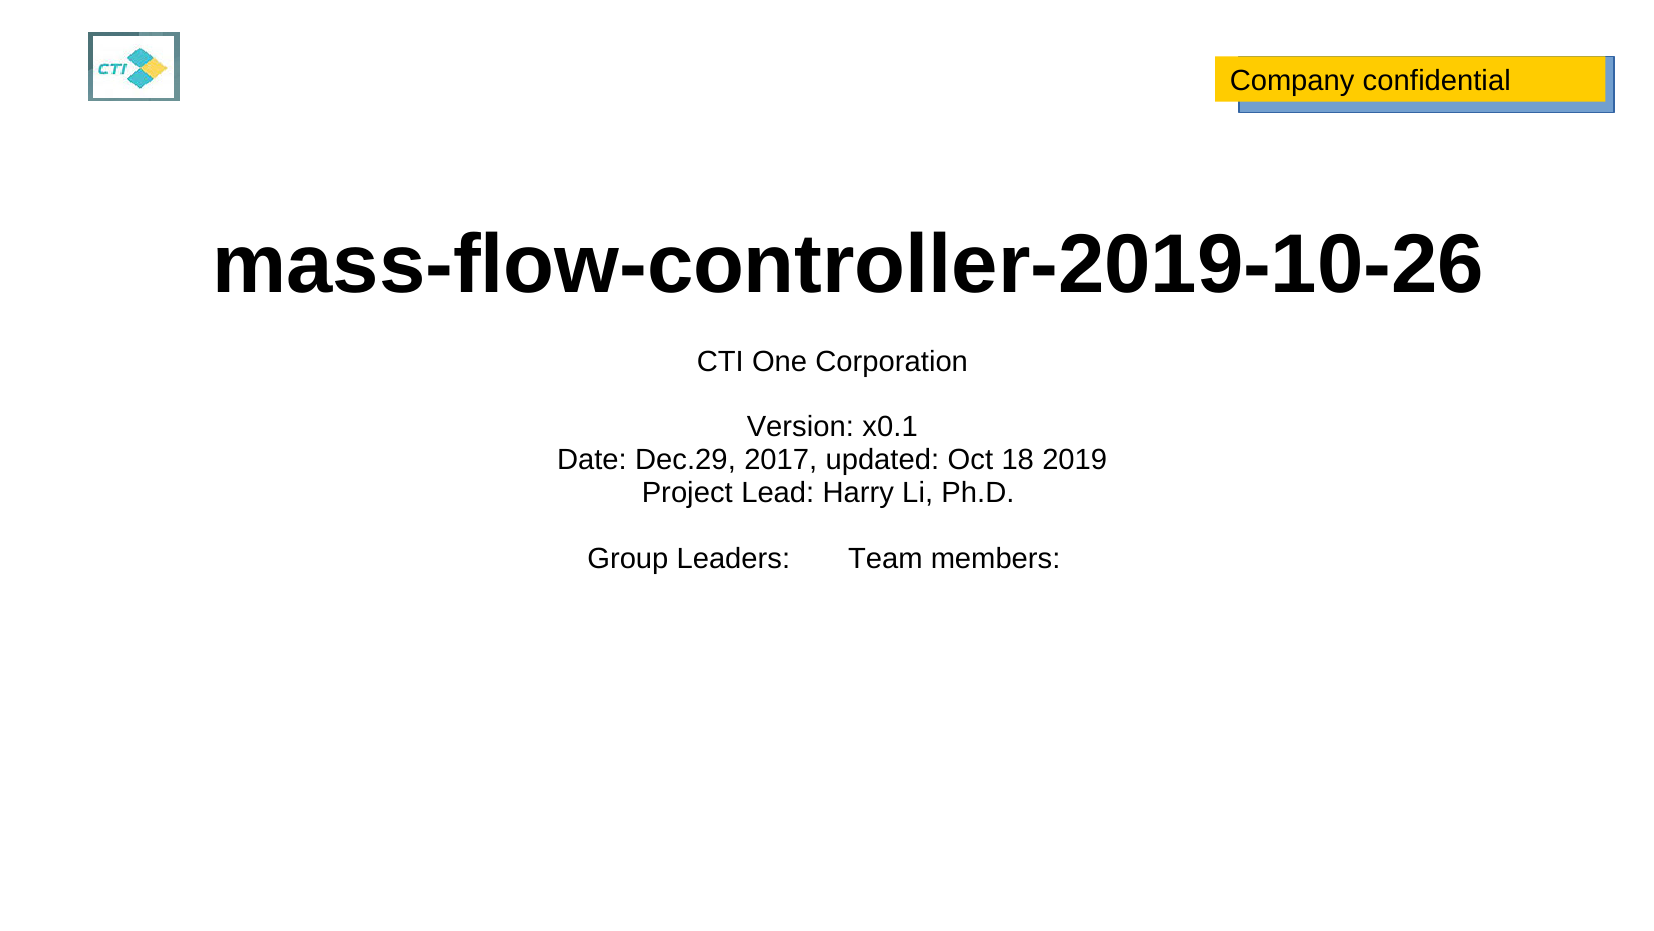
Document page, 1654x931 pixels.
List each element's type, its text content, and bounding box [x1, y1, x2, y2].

text_box CTI One Corporation Version: x0.1 Date: Dec.29, 2017, updated: Oct 18 2019 Project Lead: Harry Li, Ph.D. Group Leaders: Team members: [300, 337, 1366, 732]
text_box Company confidential [1215, 56, 1606, 102]
text_box [1239, 56, 1615, 113]
picture [88, 32, 180, 102]
title mass-flow-controller-2019-10-26 [104, 132, 1593, 293]
